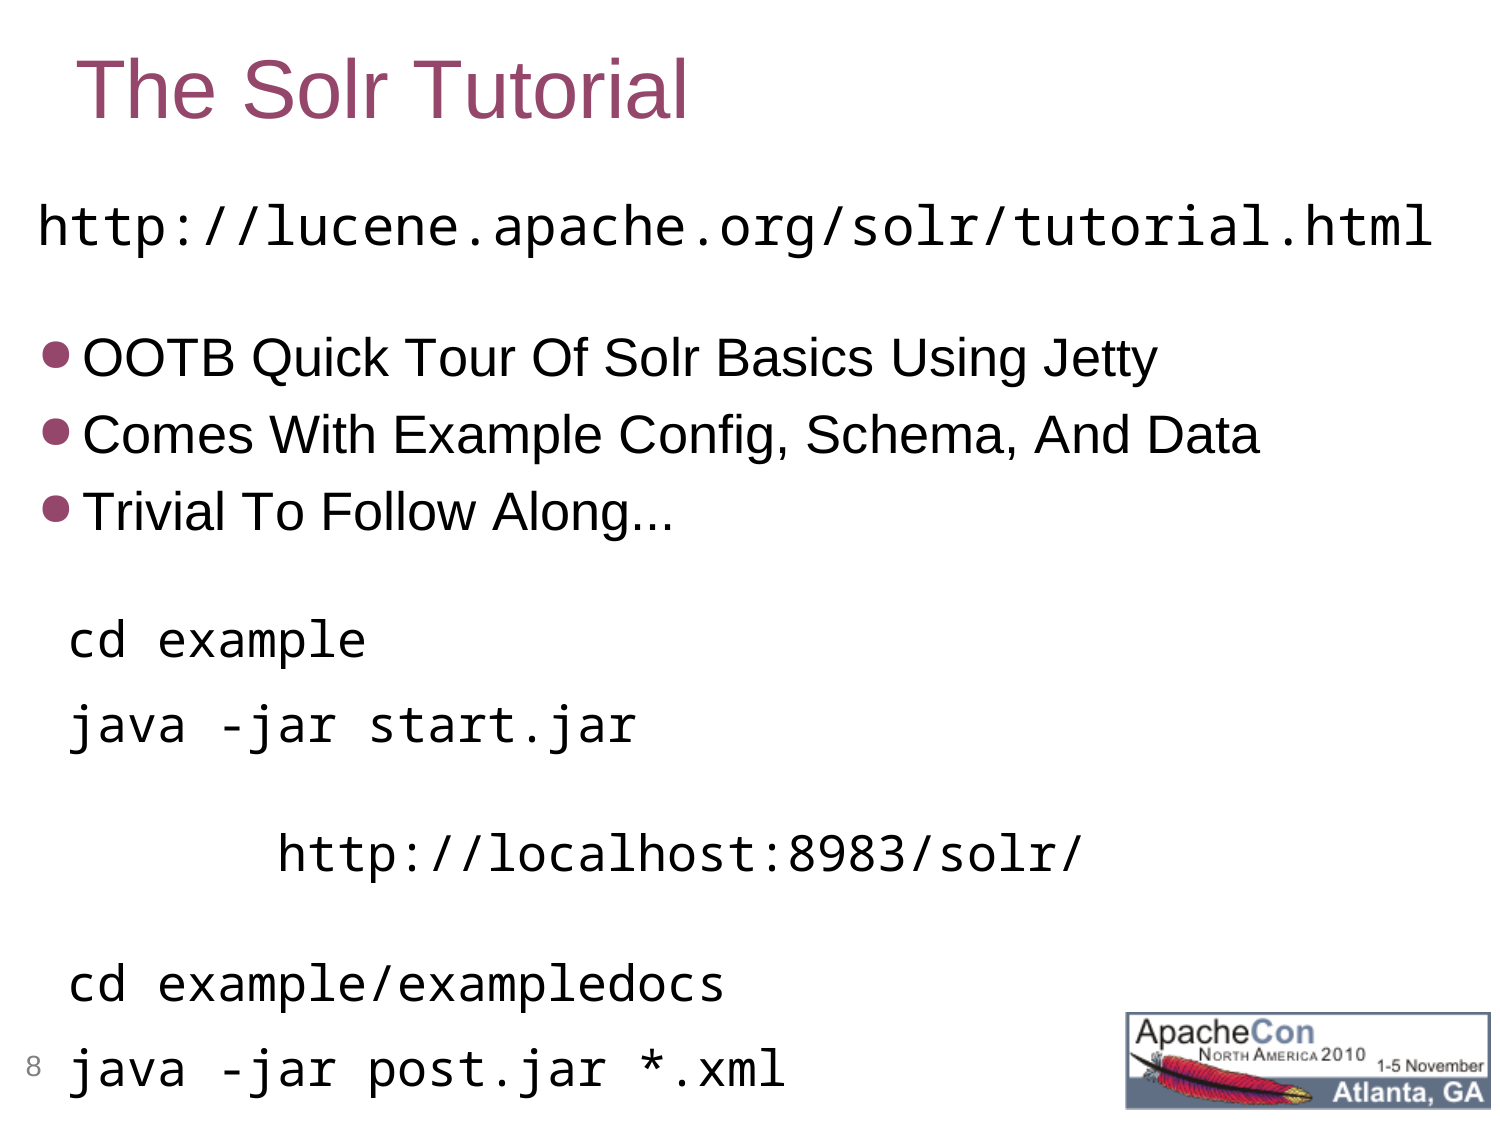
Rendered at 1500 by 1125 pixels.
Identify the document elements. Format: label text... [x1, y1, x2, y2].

title The Solr Tutorial [75, 0, 1425, 181]
picture [1125, 1012, 1491, 1110]
list http://lucene.apache.org/solr/tutorial.html OOTB Quick Tour Of Solr Basics Using Jetty Comes With Example Config, Schema, And Data Trivial To Follow Along... cd example java -jar start.jar http://localhost:8983/solr/ cd example/exampledocs java -jar post.jar *.xml [37, 187, 1463, 1005]
